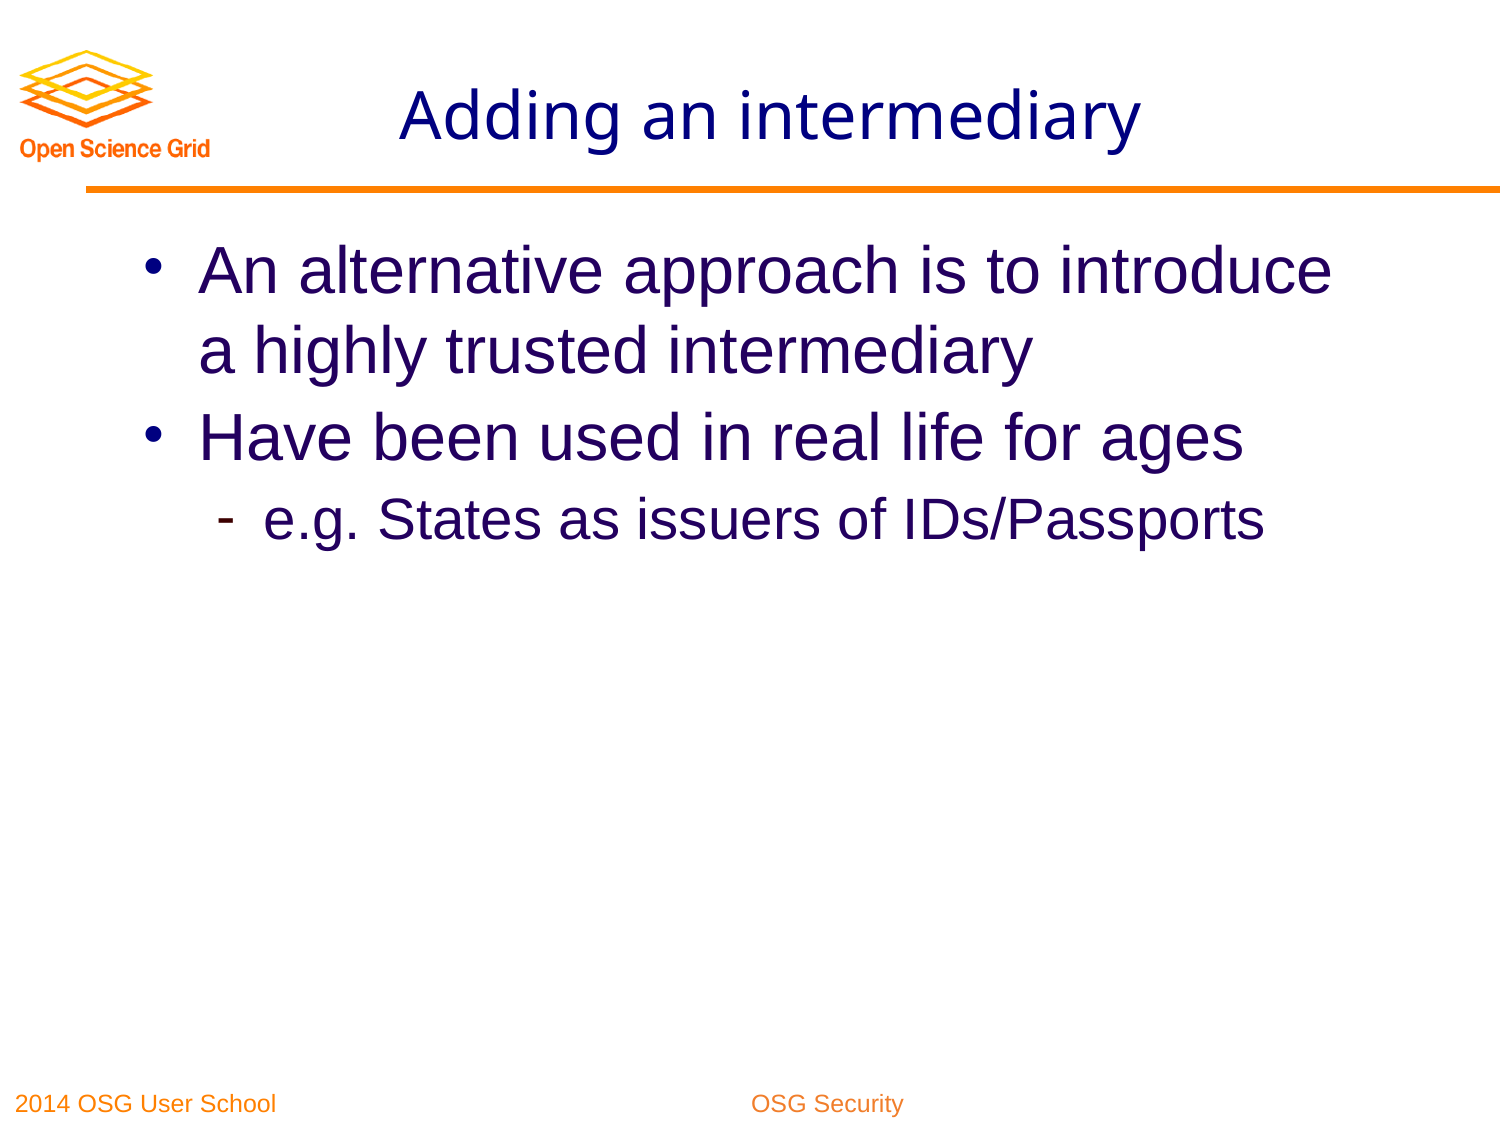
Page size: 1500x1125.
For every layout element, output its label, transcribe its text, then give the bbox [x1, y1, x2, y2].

list An alternative approach is to introduce a highly trusted intermediary Have been used in real life for ages e.g. States as issuers of IDs/Passports [127, 218, 1403, 962]
picture [0, 27, 201, 179]
title Adding an intermediary [201, 18, 1342, 207]
